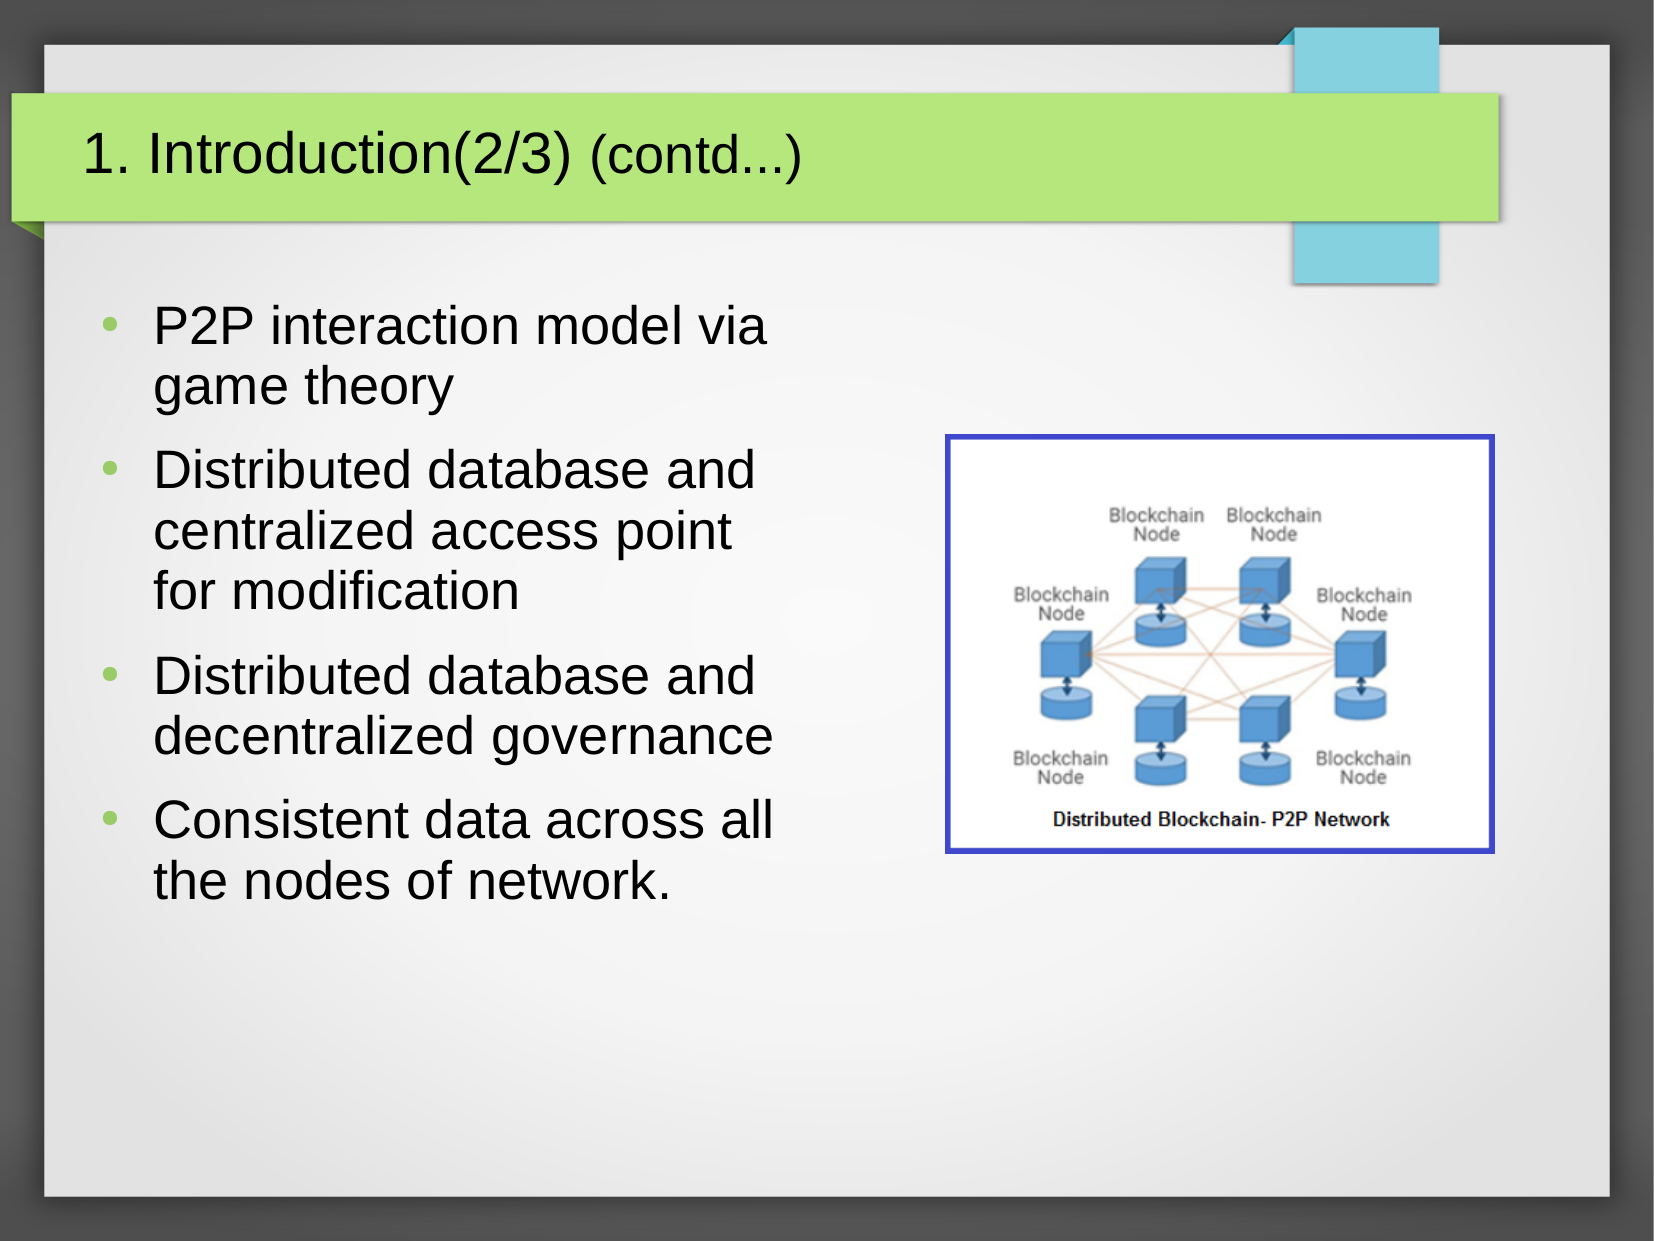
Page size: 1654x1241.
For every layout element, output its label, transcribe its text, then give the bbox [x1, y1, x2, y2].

list P2P interaction model via game theory Distributed database and centralized access point for modification Distributed database and decentralized governance Consistent data across all the nodes of network. [82, 295, 809, 1015]
title 1. Introduction(2/3) (contd...) [82, 51, 1506, 256]
picture [0, 0, 1654, 1241]
